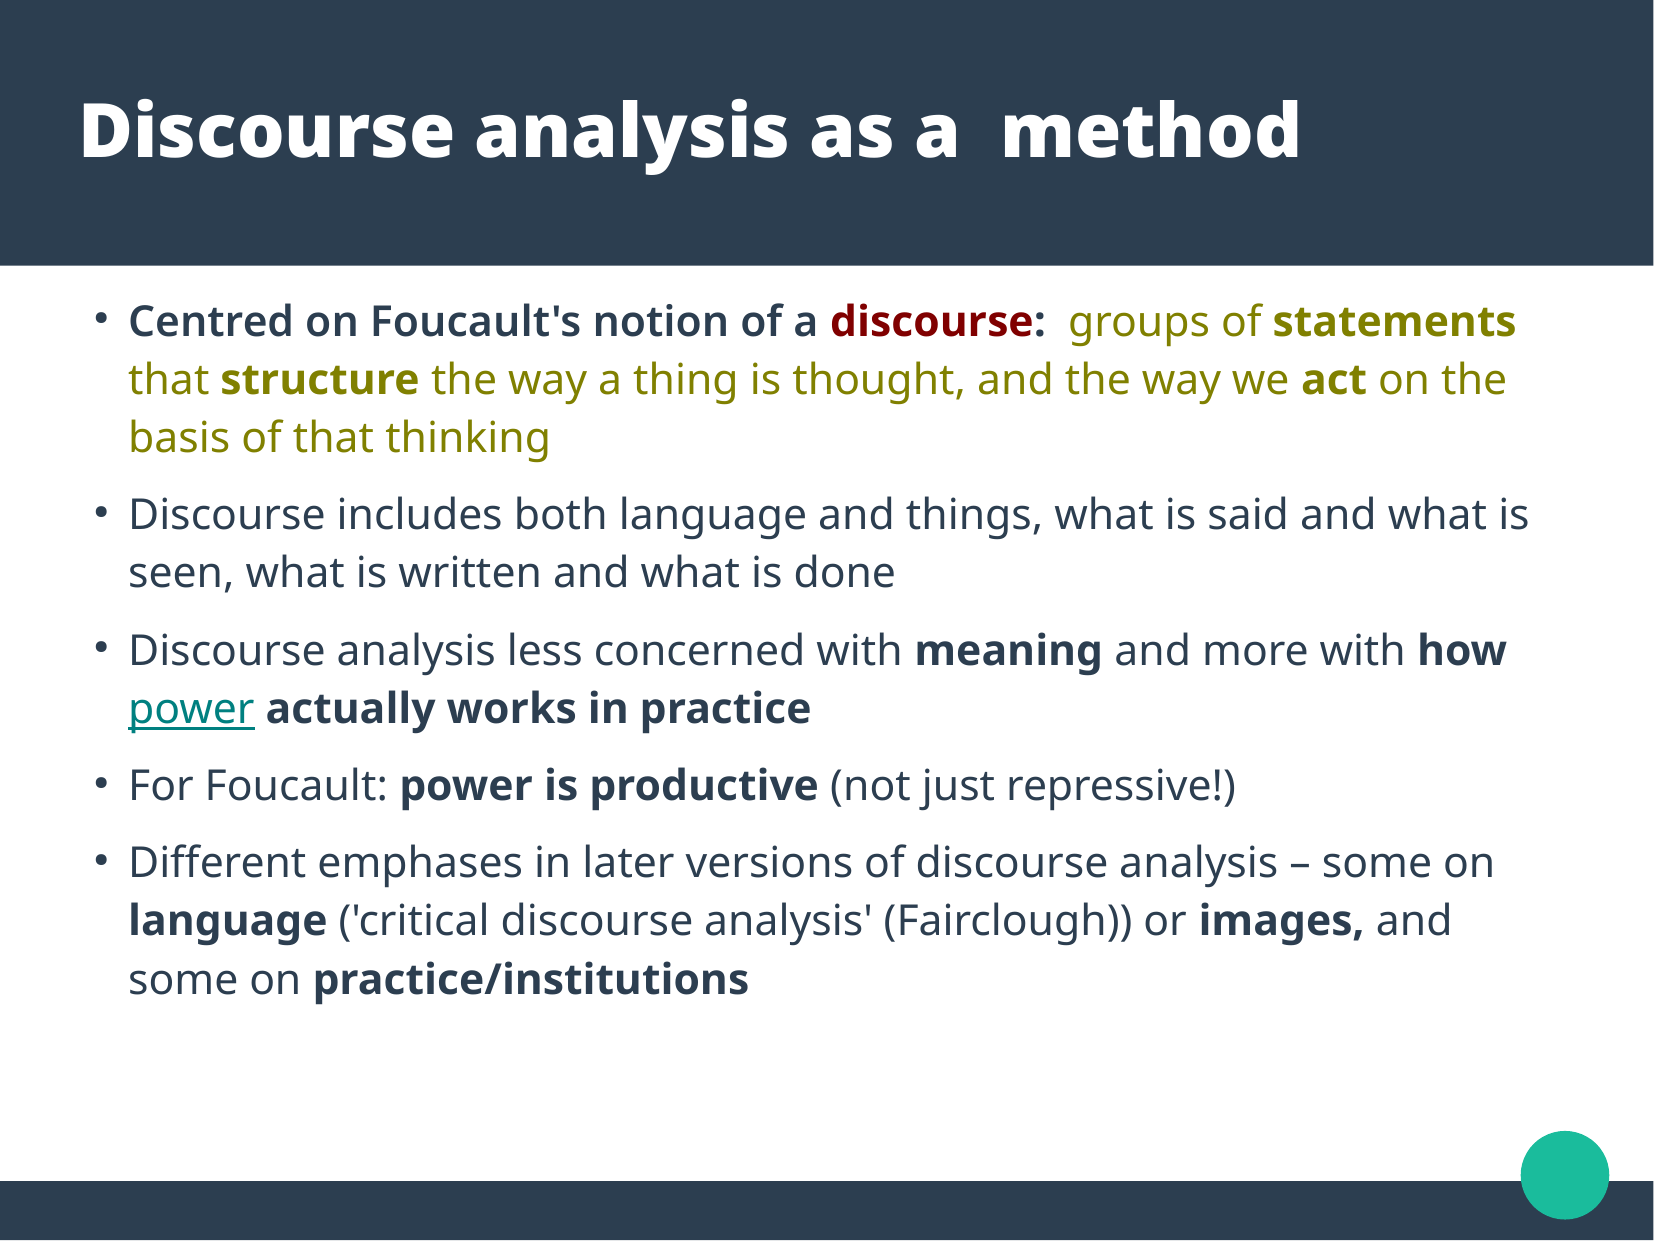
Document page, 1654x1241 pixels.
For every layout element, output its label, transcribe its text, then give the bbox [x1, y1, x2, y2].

list Centred on Foucault's notion of a discourse: groups of statements that structure the way a thing is thought, and the way we act on the basis of that thinking Discourse includes both language and things, what is said and what is seen, what is written and what is done Discourse analysis less concerned with meaning and more with how power actually works in practice For Foucault: power is productive (not just repressive!) Different emphases in later versions of discourse analysis – some on language ('critical discourse analysis' (Fairclough)) or images, and some on practice/institutions [82, 290, 1571, 1010]
title Discourse analysis as a method [59, 49, 1595, 207]
